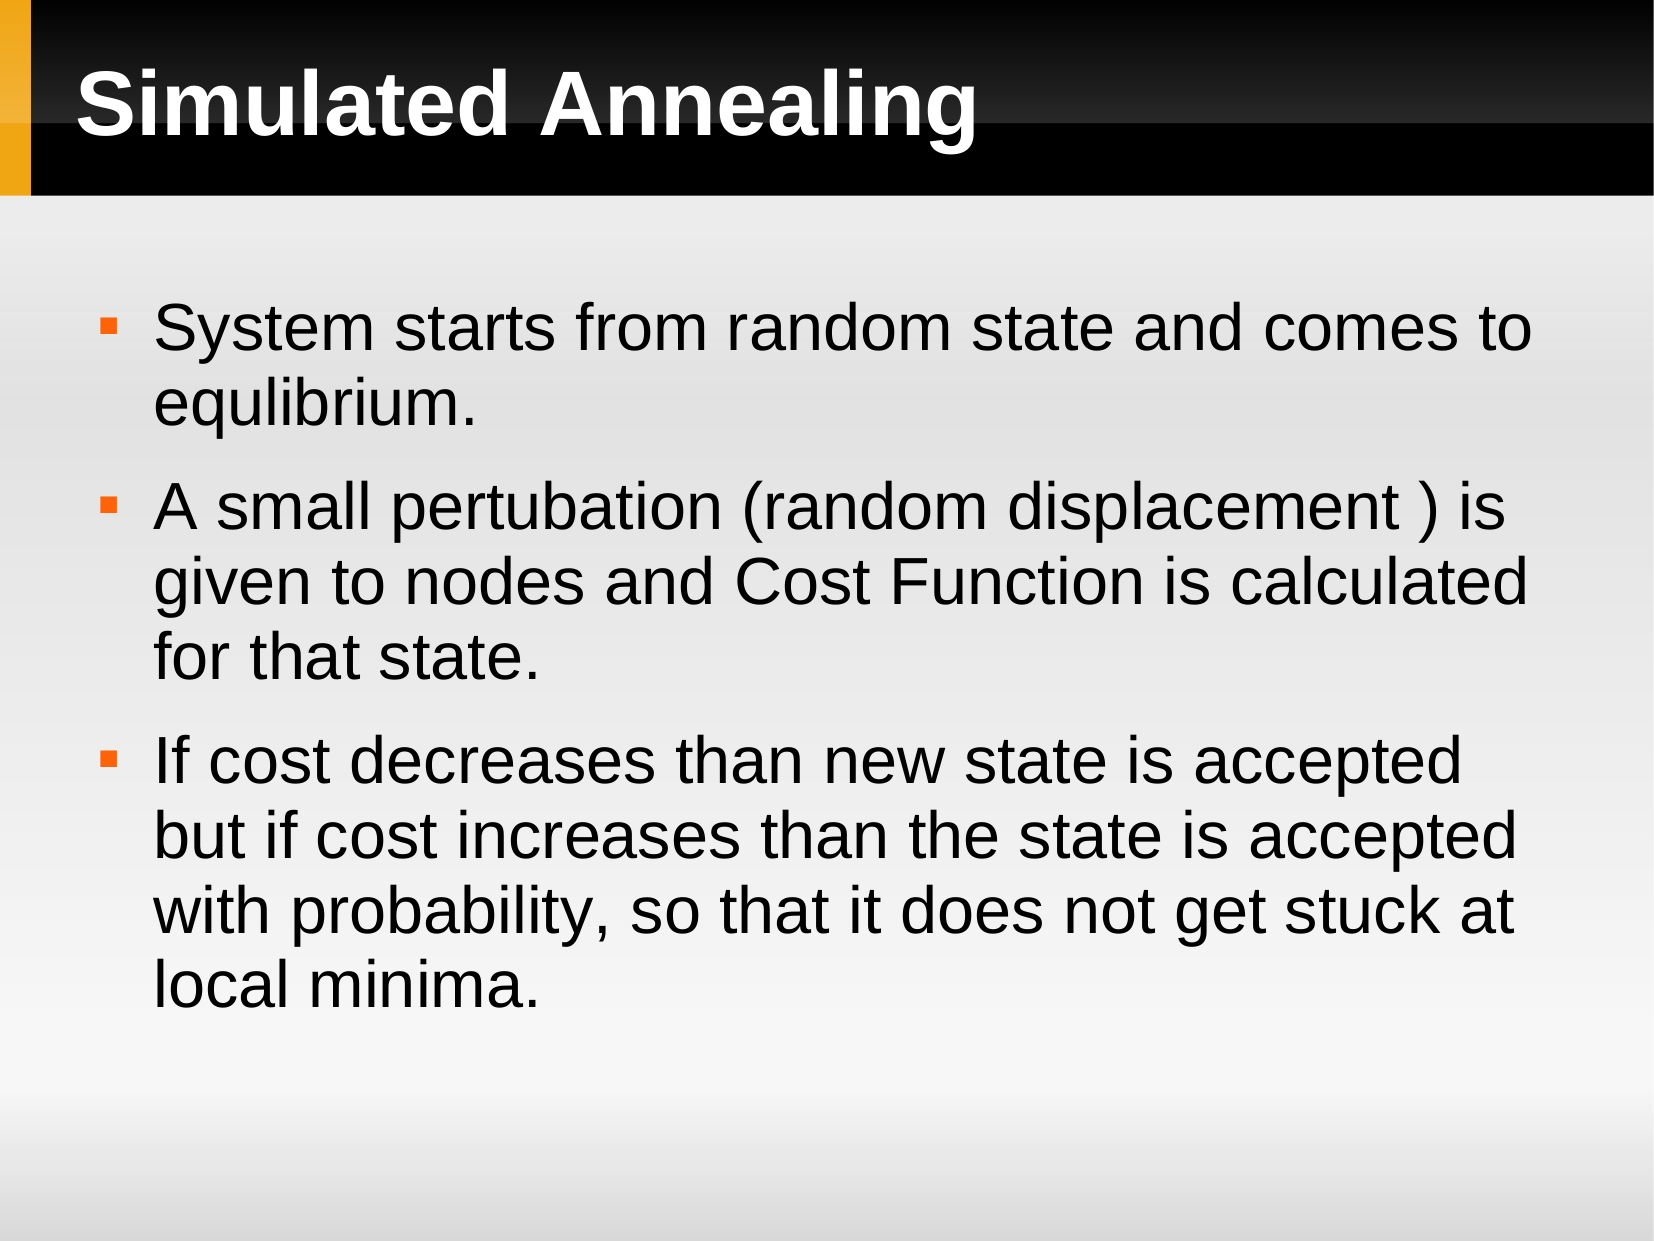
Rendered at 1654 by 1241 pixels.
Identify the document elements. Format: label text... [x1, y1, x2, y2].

picture [0, 0, 1654, 1241]
title Simulated Annealing [75, 0, 1564, 208]
list System starts from random state and comes to equlibrium. A small pertubation (random displacement ) is given to nodes and Cost Function is calculated for that state. If cost decreases than new state is accepted but if cost increases than the state is accepted with probability, so that it does not get stuck at local minima. [82, 290, 1571, 1109]
